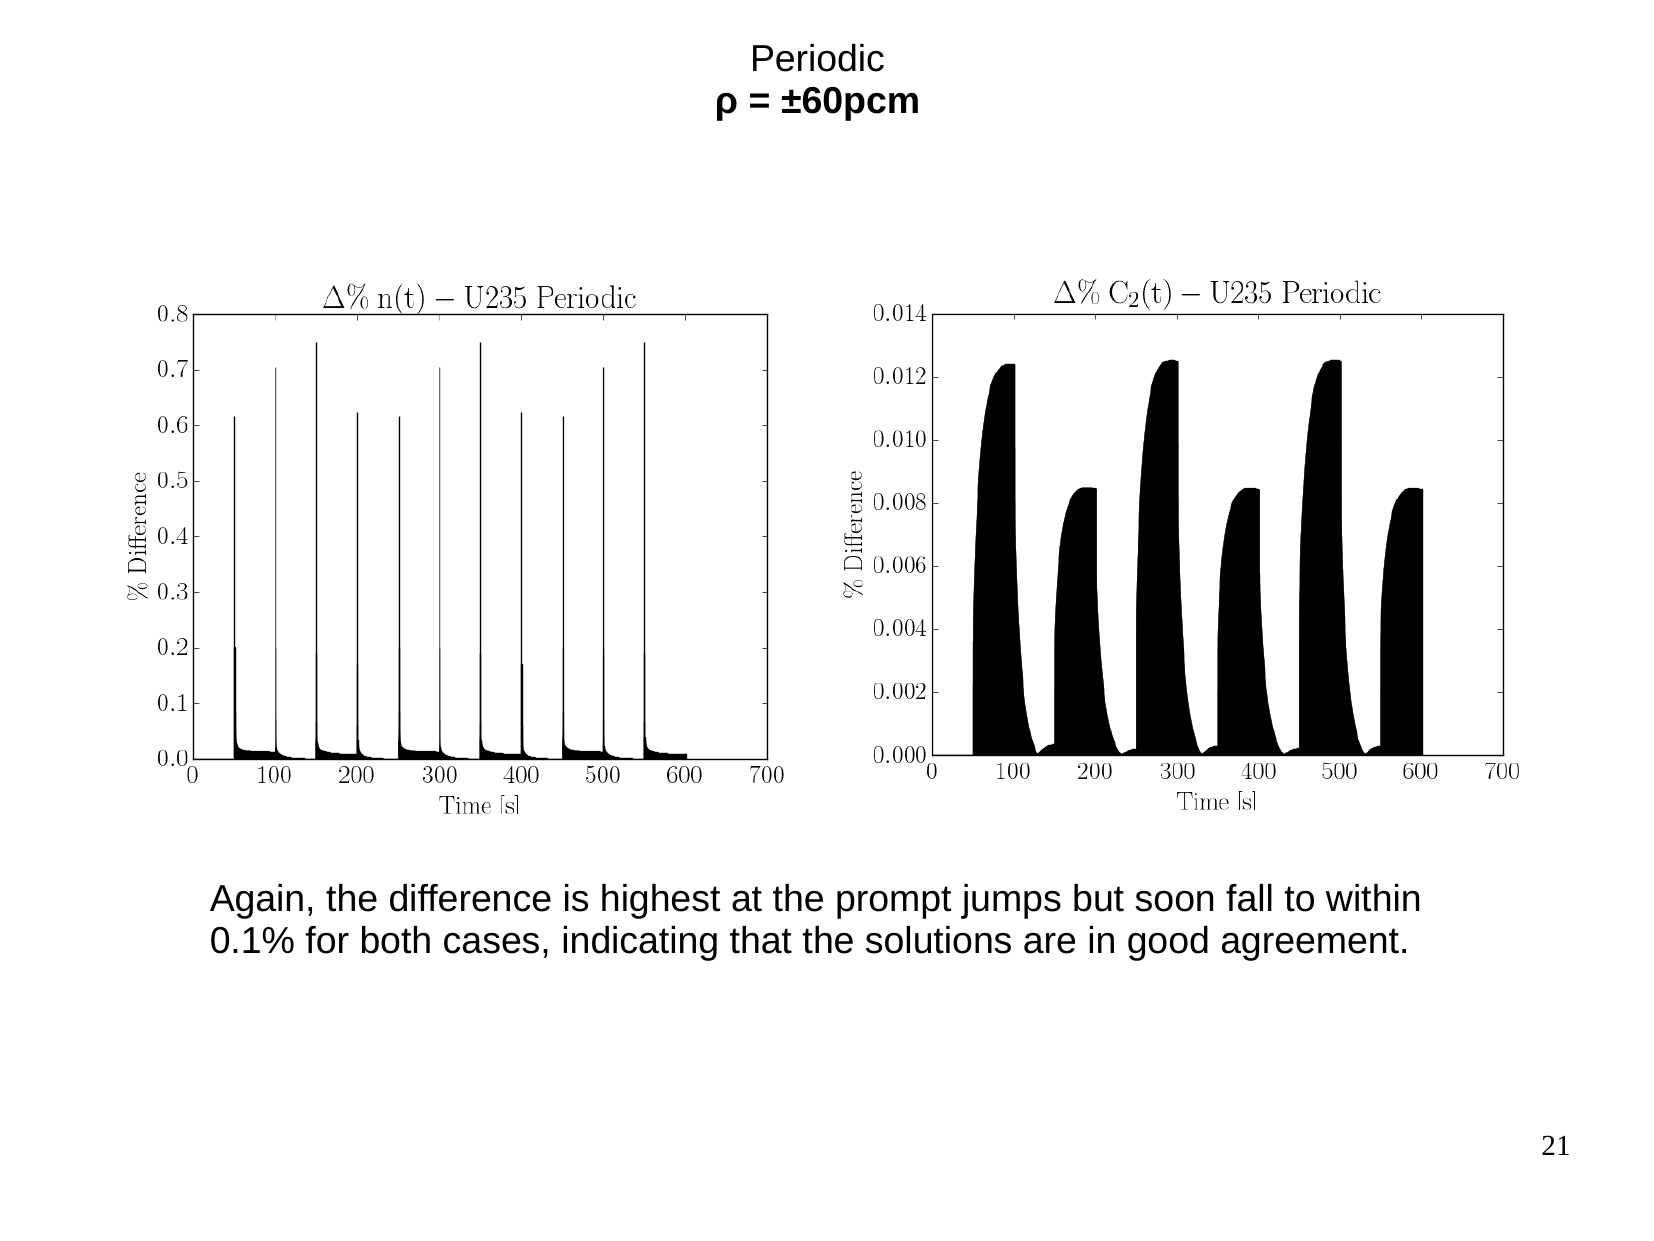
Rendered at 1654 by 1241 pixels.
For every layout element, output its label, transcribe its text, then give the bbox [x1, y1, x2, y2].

text_box Again, the difference is highest at the prompt jumps but soon fall to within 0.1% for both cases, indicating that the solutions are in good agreement. [195, 870, 1501, 969]
text_box Periodic ρ = ±60pcm [675, 30, 961, 129]
picture [100, 258, 1576, 814]
